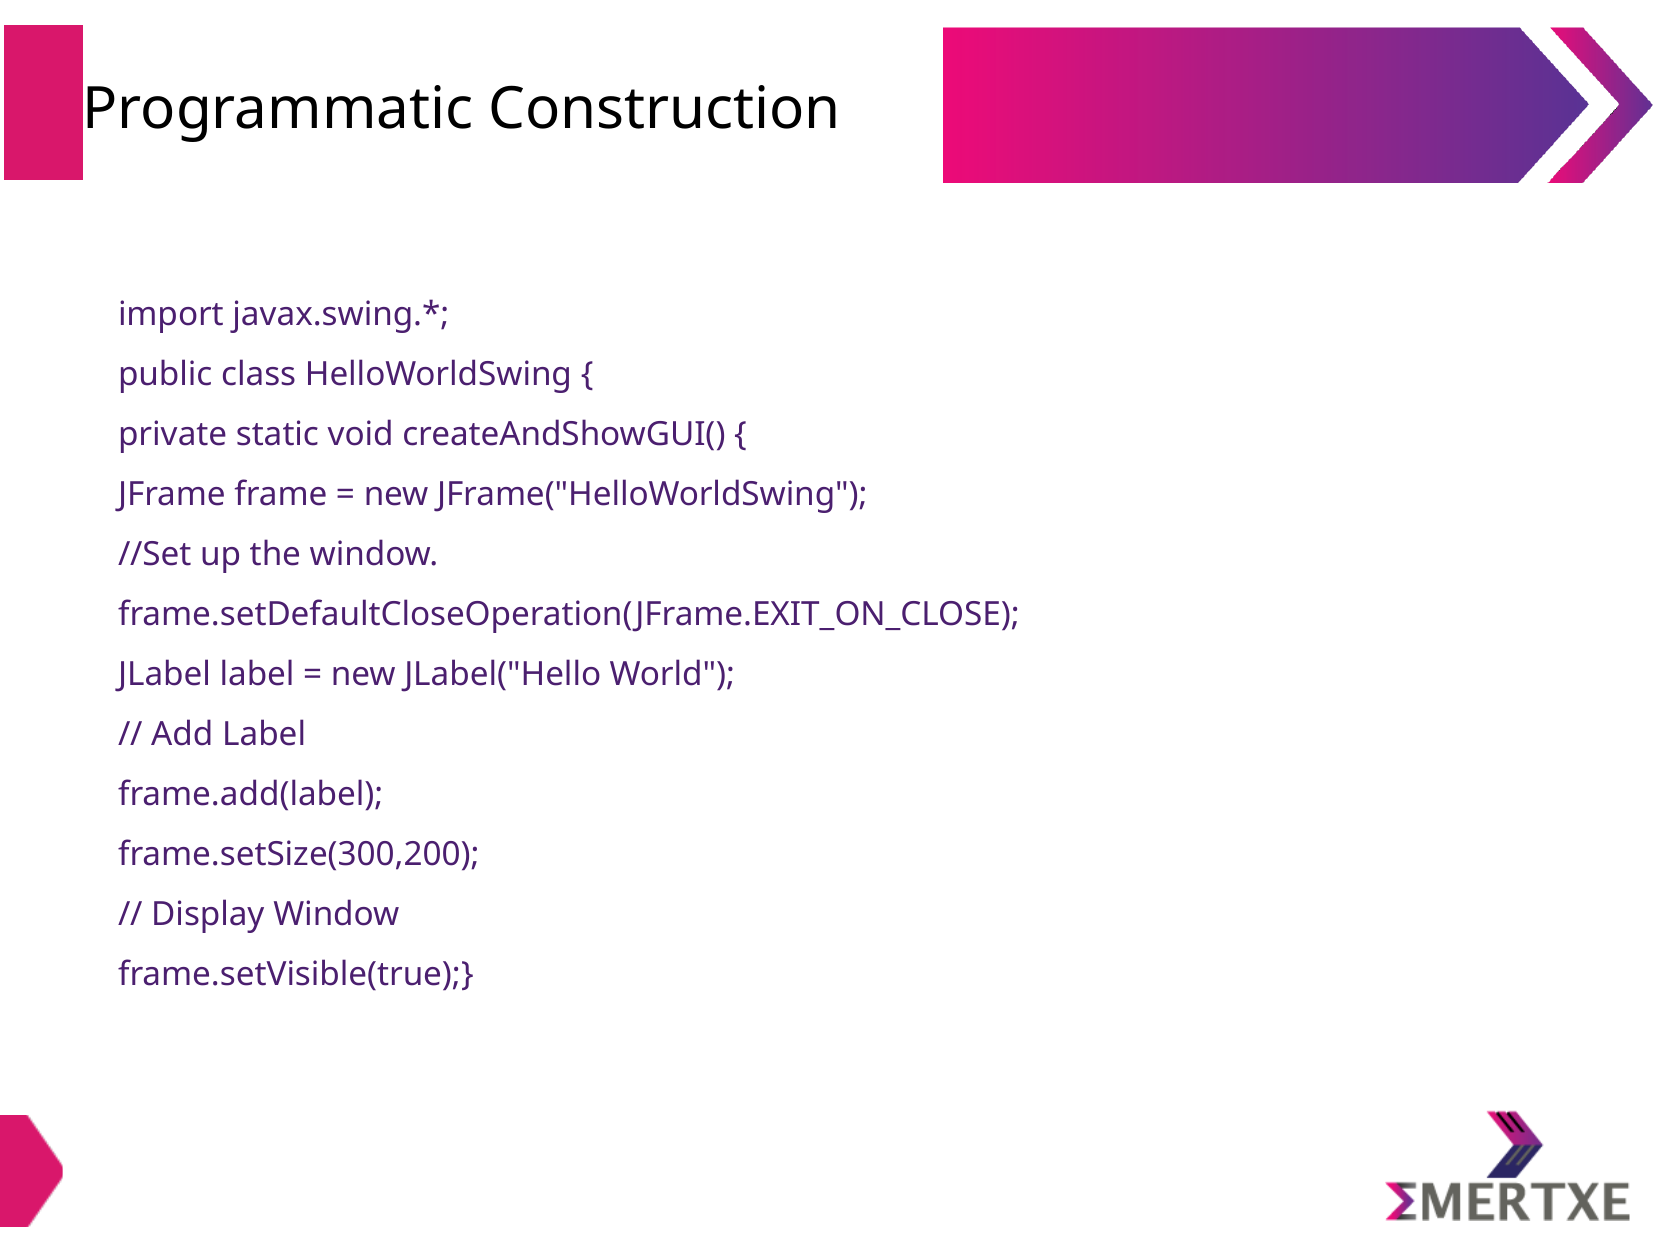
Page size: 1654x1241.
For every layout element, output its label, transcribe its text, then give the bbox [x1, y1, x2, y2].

picture [1571, 27, 1653, 183]
list import javax.swing.*; public class HelloWorldSwing { private static void createAndShowGUI() { JFrame frame = new JFrame("HelloWorldSwing"); //Set up the window. frame.setDefaultCloseOperation(JFrame.EXIT_ON_CLOSE); JLabel label = new JLabel("Hello World"); // Add Label frame.add(label); frame.setSize(300,200); // Display Window frame.setVisible(true);} [82, 290, 1571, 1010]
title Programmatic Construction [82, 2, 1571, 210]
picture [1385, 1107, 1631, 1221]
